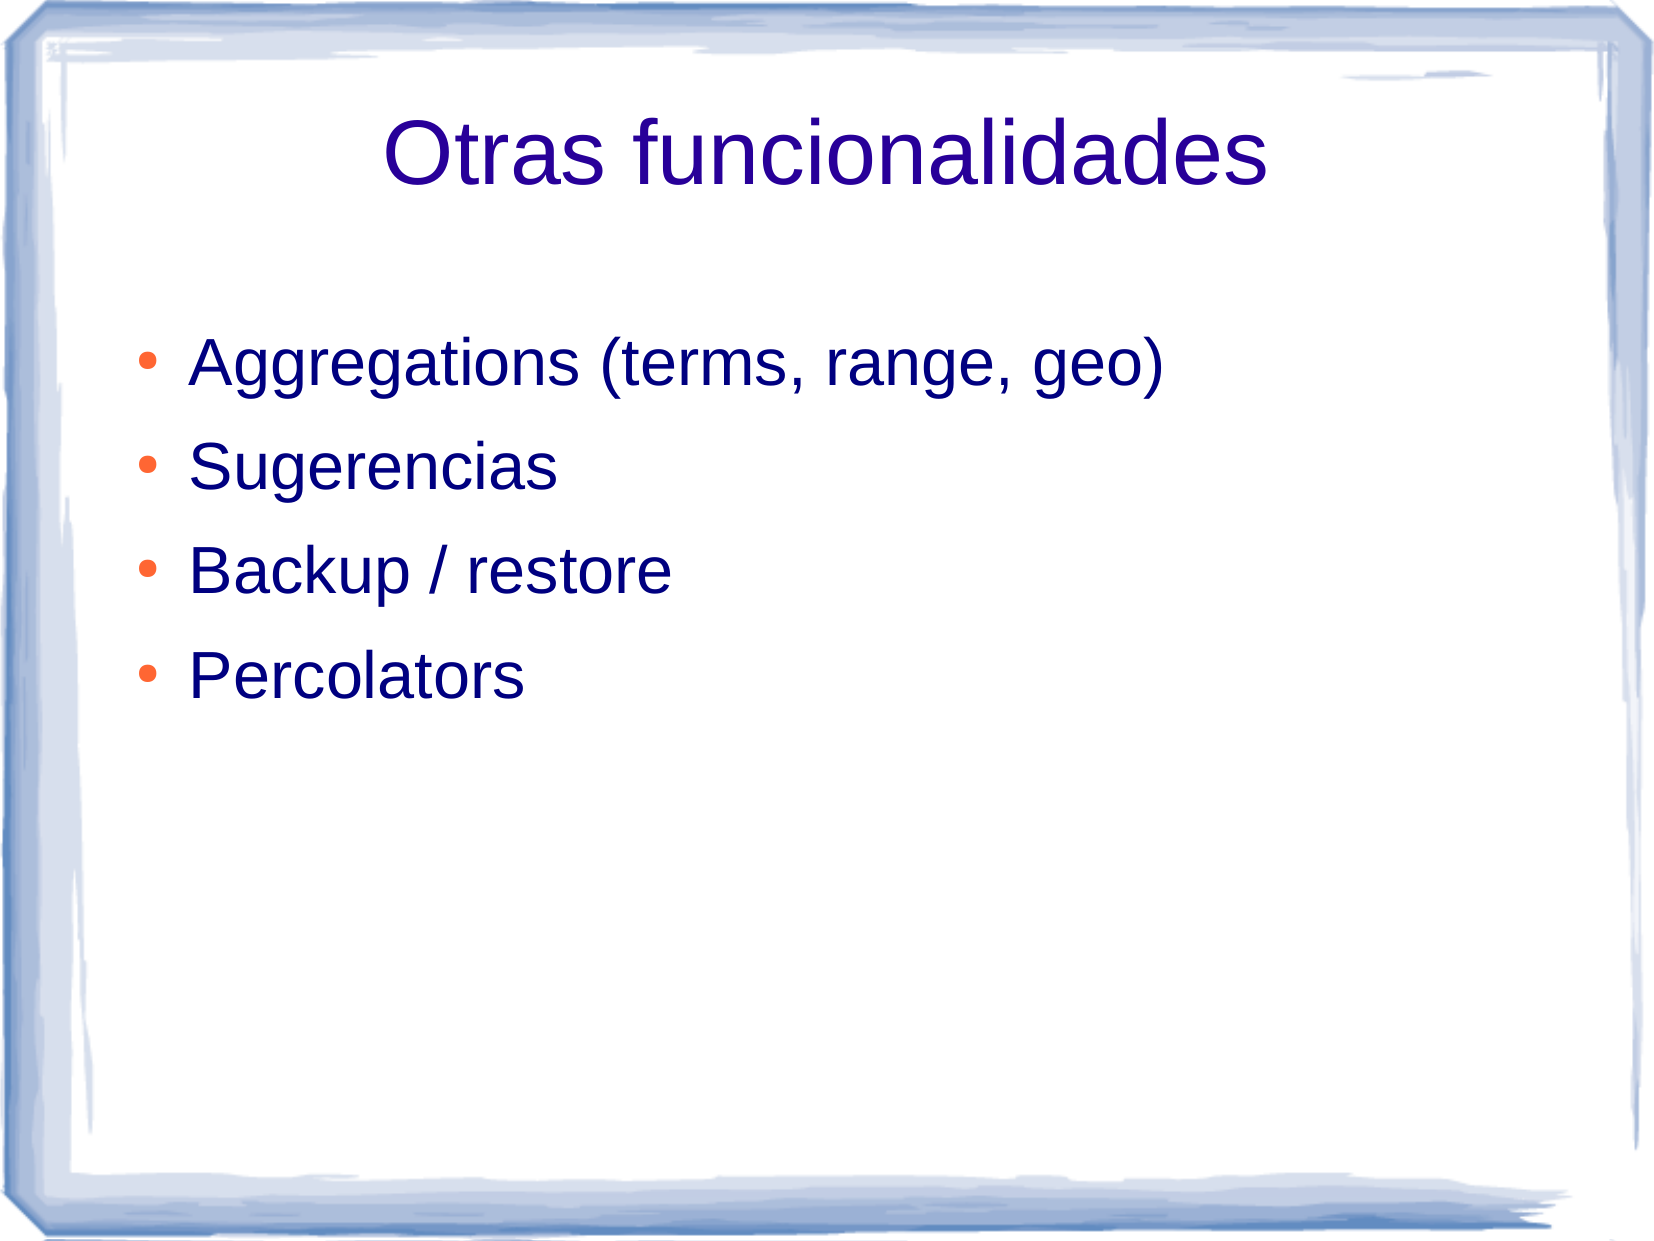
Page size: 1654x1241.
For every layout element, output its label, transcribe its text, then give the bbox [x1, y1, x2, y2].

title Otras funcionalidades [82, 49, 1571, 257]
list Aggregations (terms, range, geo) Sugerencias Backup / restore Percolators [118, 324, 1571, 1045]
picture [0, 0, 1654, 1241]
